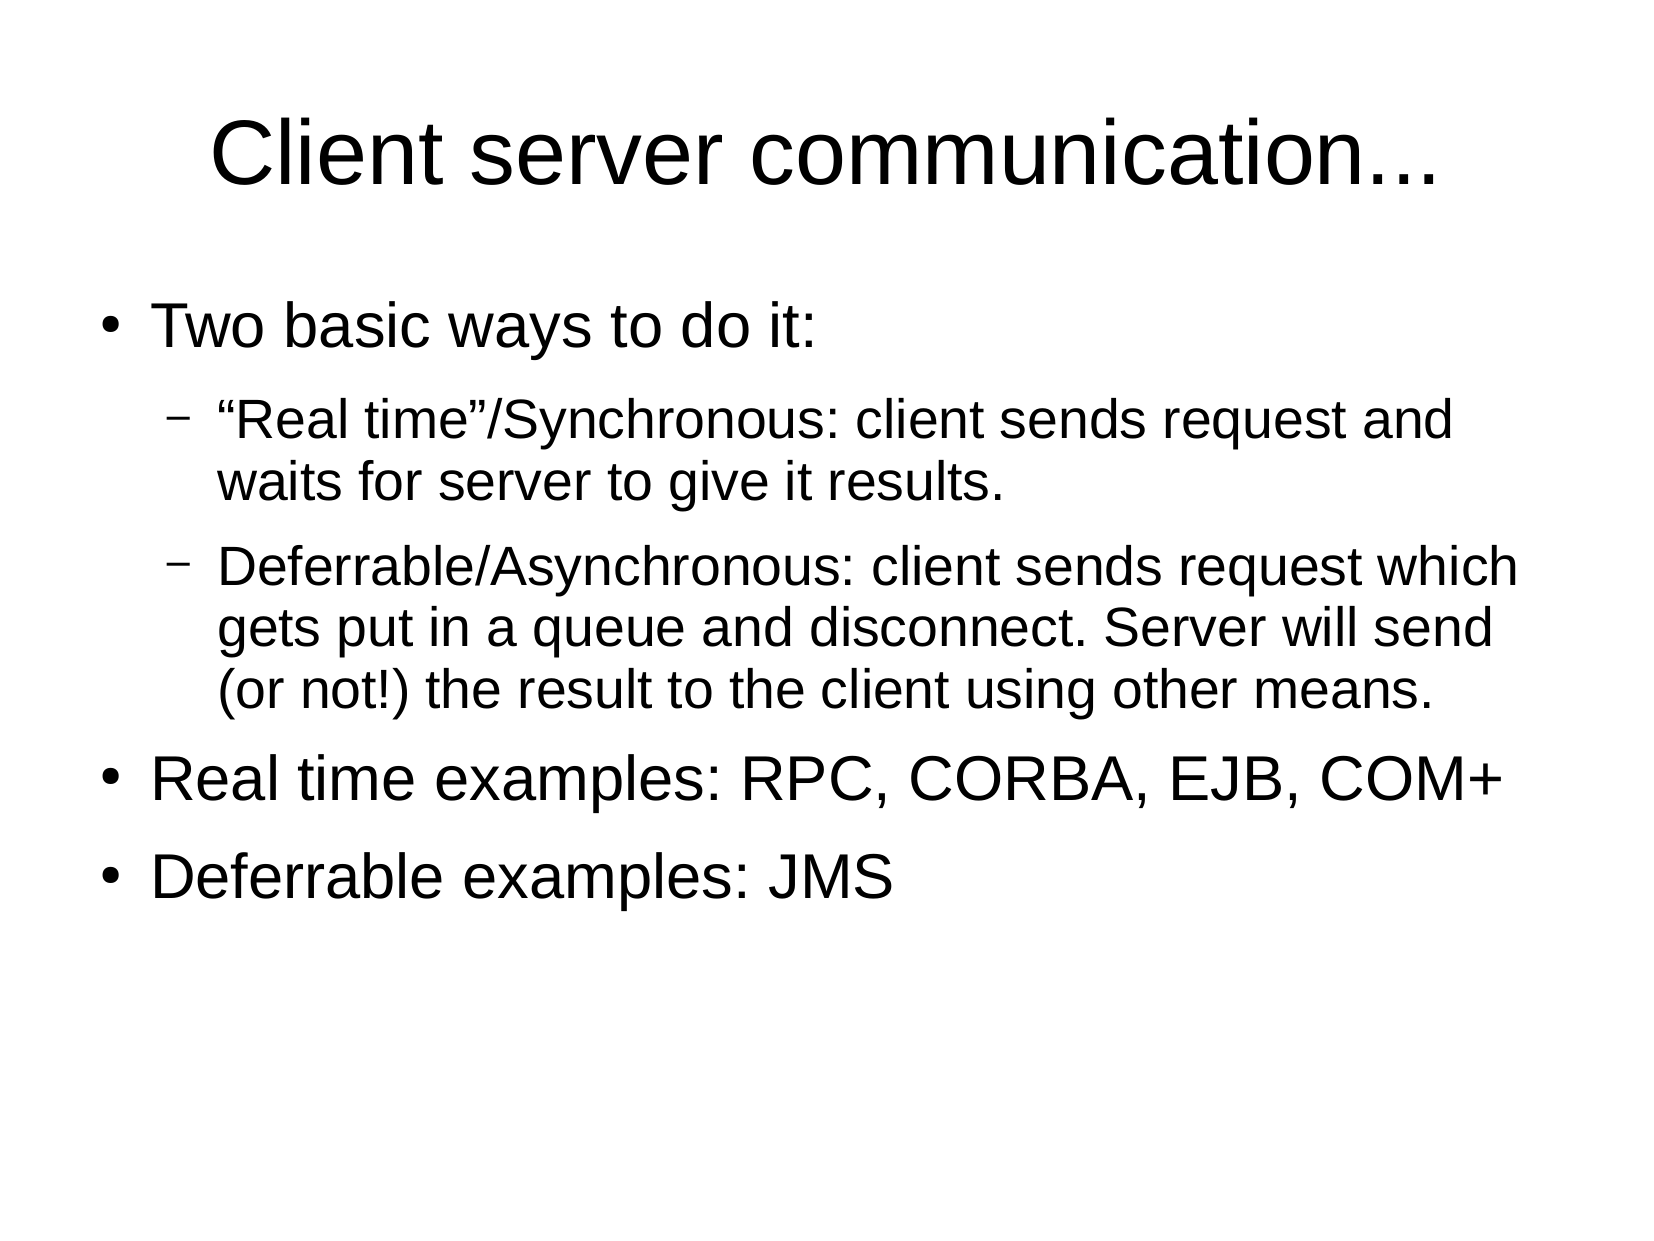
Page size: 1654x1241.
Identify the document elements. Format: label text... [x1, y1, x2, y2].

list Two basic ways to do it: “Real time”/Synchronous: client sends request and waits for server to give it results. Deferrable/Asynchronous: client sends request which gets put in a queue and disconnect. Server will send (or not!) the result to the client using other means. Real time examples: RPC, CORBA, EJB, COM+ Deferrable examples: JMS [82, 290, 1538, 1010]
title Client server communication... [82, 49, 1571, 257]
